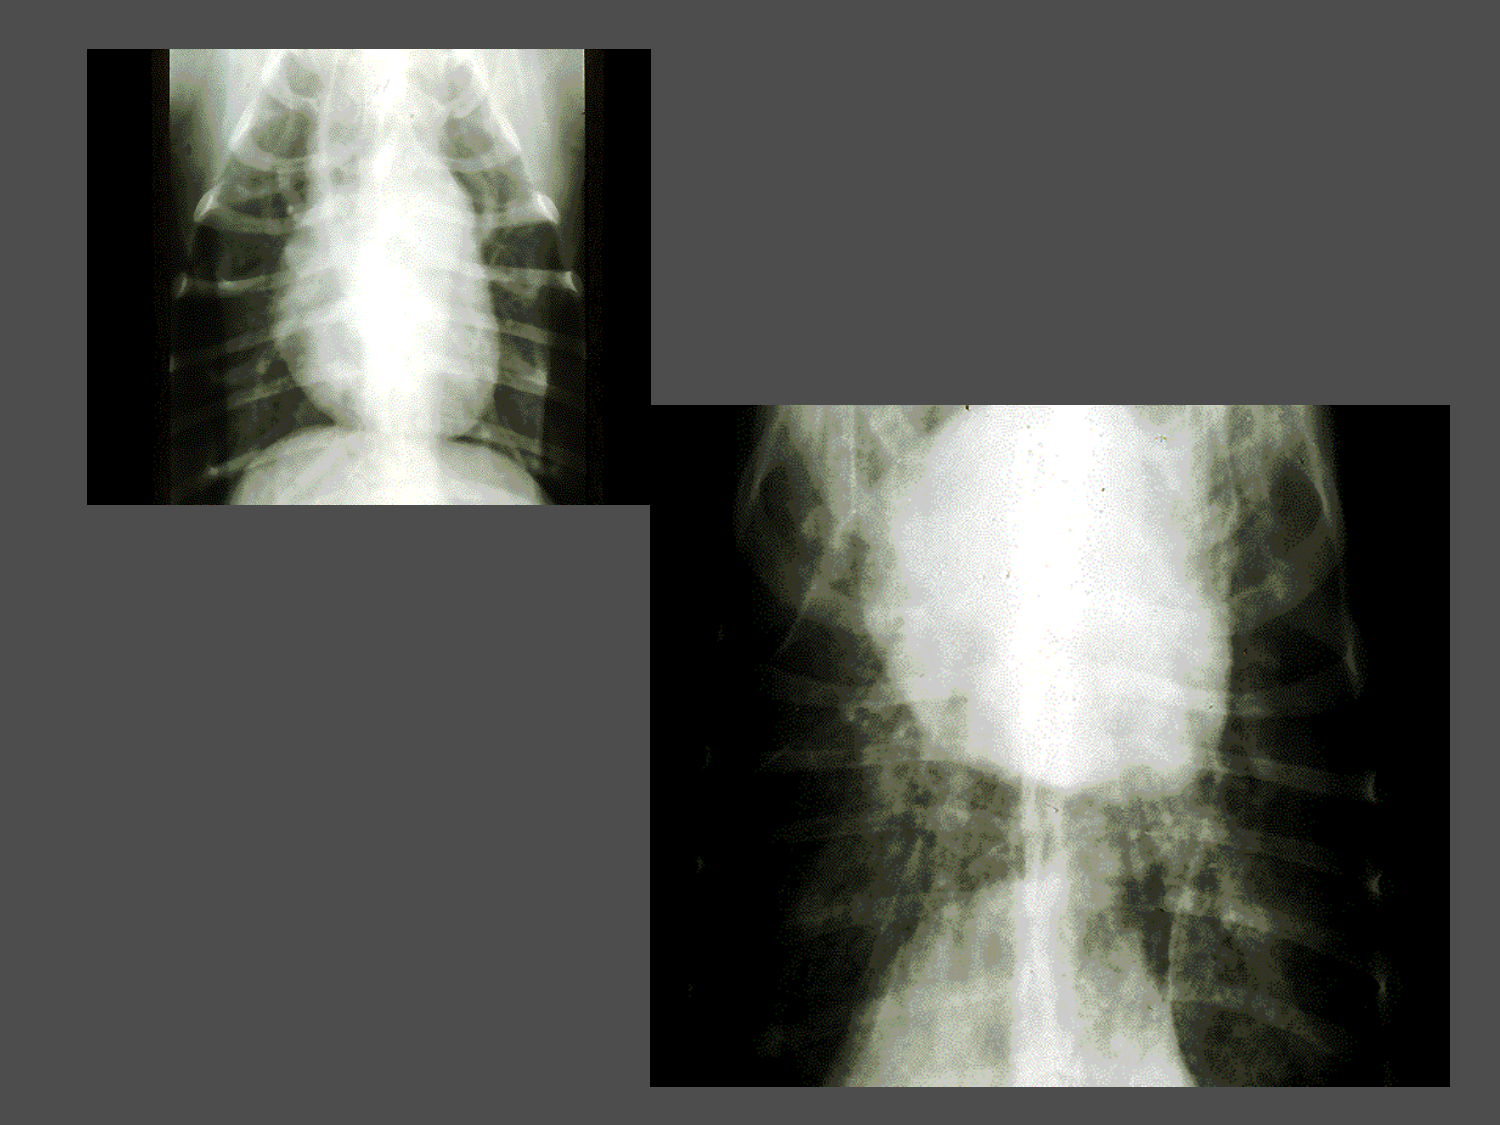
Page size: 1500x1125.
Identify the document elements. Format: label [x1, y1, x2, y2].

chart [87, 50, 1450, 1087]
